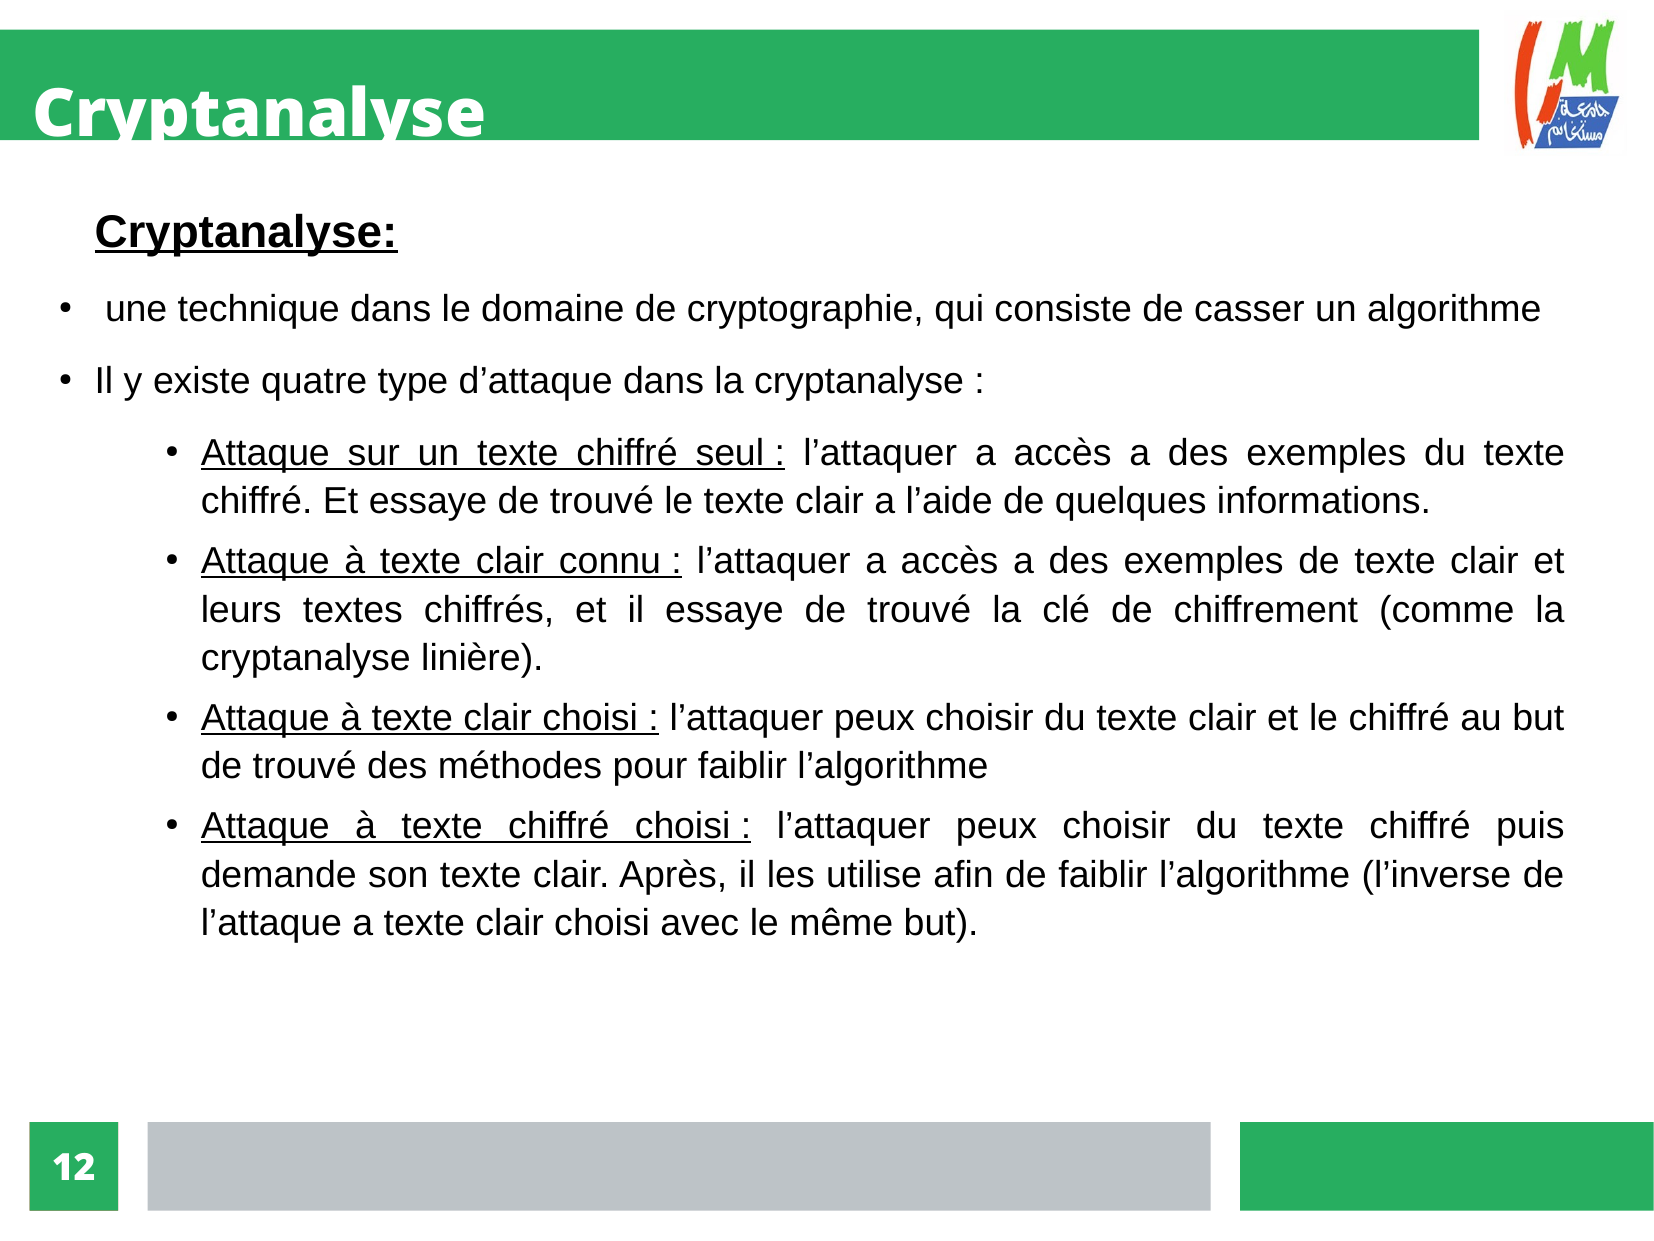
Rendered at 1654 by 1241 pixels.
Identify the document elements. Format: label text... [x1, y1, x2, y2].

picture [1504, 10, 1627, 156]
list Cryptanalyse: une technique dans le domaine de cryptographie, qui consiste de casser un algorithme Il y existe quatre type d’attaque dans la cryptanalyse : Attaque sur un texte chiffré seul : l’attaquer a accès a des exemples du texte chiffré. Et essaye de trouvé le texte clair a l’aide de quelques informations. Attaque à texte clair connu : l’attaquer a accès a des exemples de texte clair et leurs textes chiffrés, et il essaye de trouvé la clé de chiffrement (comme la cryptanalyse linière). Attaque à texte clair choisi : l’attaquer peux choisir du texte clair et le chiffré au but de trouvé des méthodes pour faiblir l’algorithme Attaque à texte chiffré choisi : l’attaquer peux choisir du texte chiffré puis demande son texte clair. Après, il les utilise afin de faiblir l’algorithme (l’inverse de l’attaque a texte clair choisi avec le même but). [59, 198, 1565, 1093]
title Cryptanalyse [32, 16, 1560, 156]
